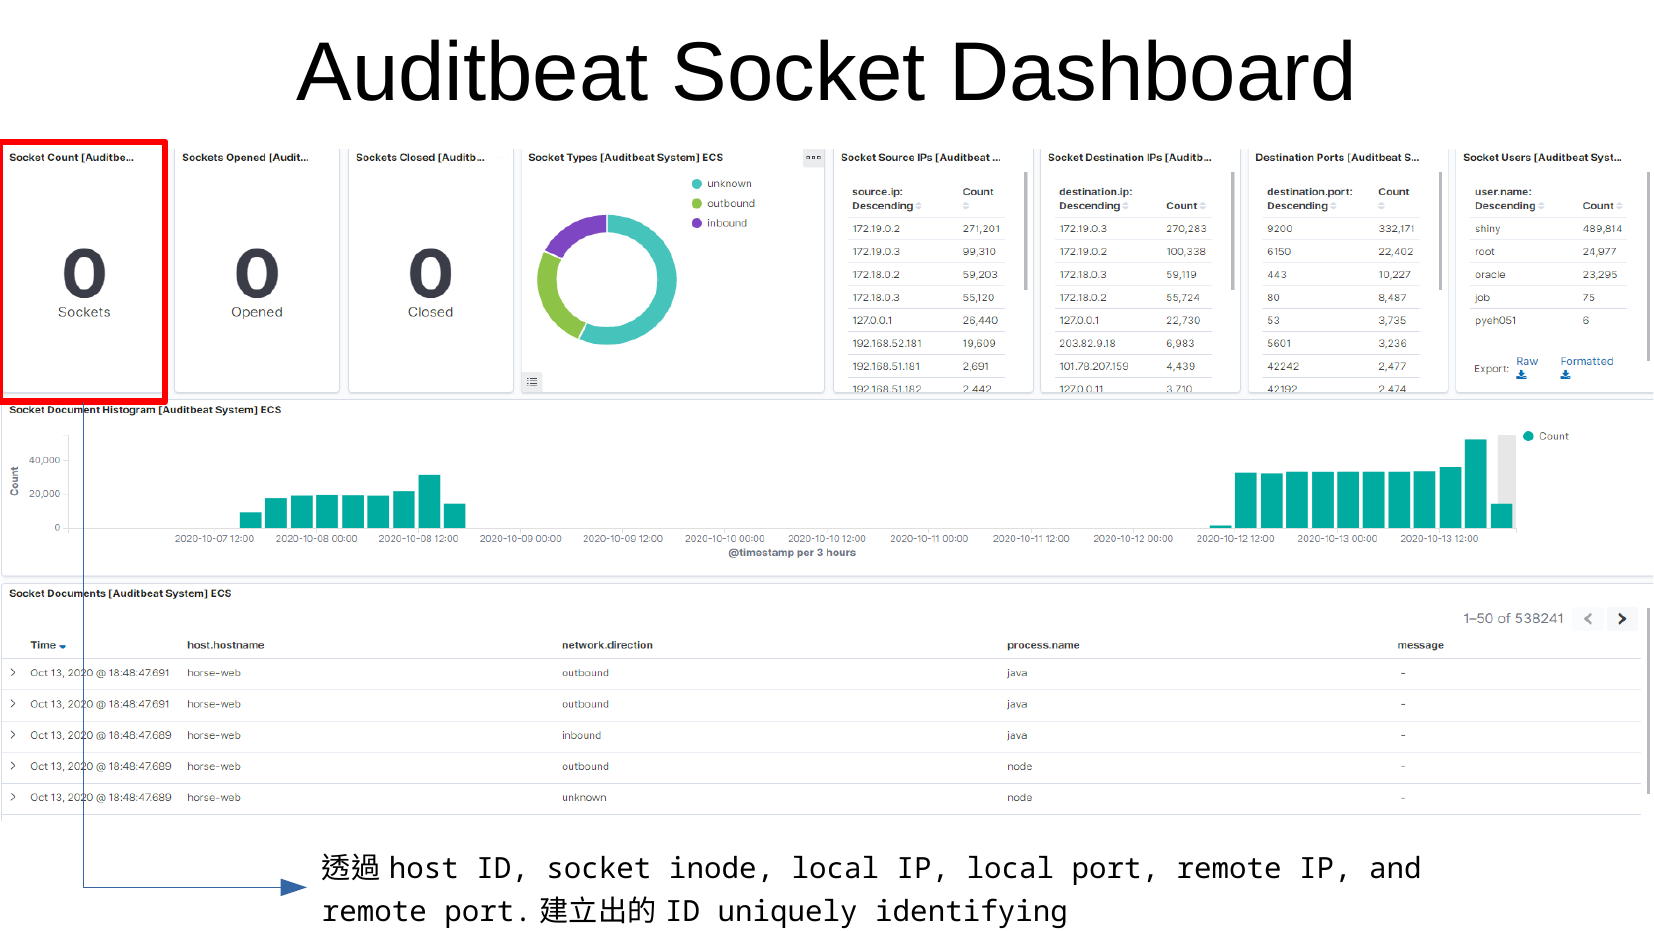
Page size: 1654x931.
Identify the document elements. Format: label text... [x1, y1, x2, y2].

picture [84, 149, 1654, 821]
text_box 透過host ID, socket inode, local IP, local port, remote IP, and remote port.建立出的ID uniquely identifying [307, 837, 1501, 922]
text_box Auditbeat Socket Dashboard [47, 17, 1607, 148]
picture [1, 405, 83, 821]
picture [3, 149, 162, 398]
